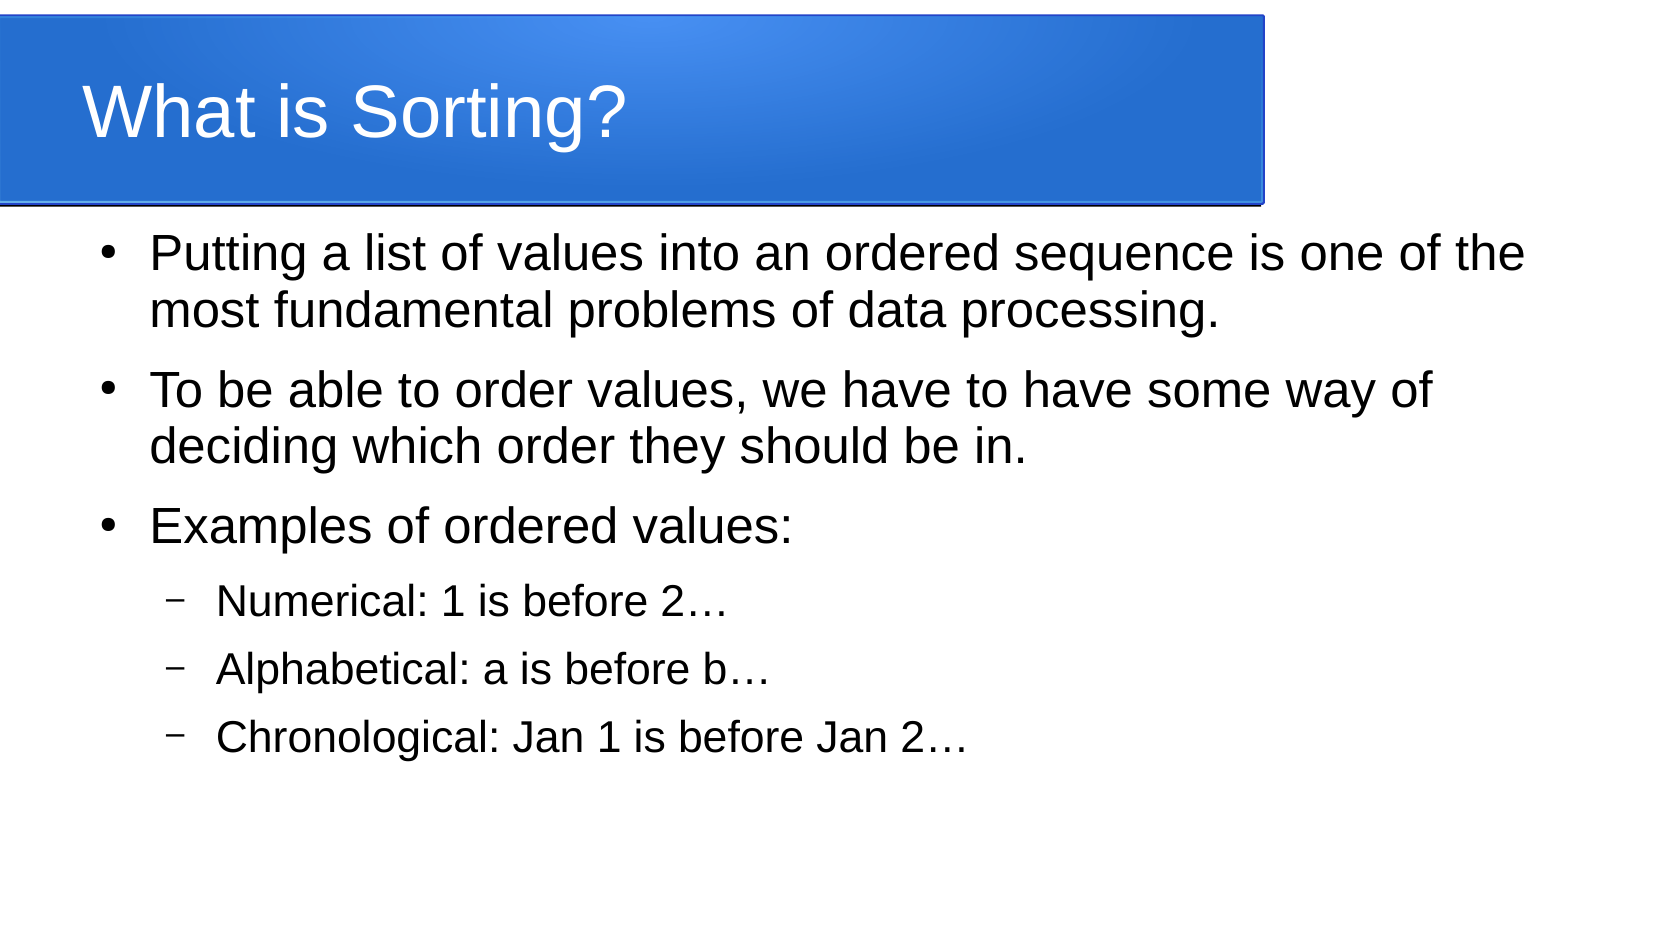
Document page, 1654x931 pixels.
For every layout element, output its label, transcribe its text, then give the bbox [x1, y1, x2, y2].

list Putting a list of values into an ordered sequence is one of the most fundamental problems of data processing. To be able to order values, we have to have some way of deciding which order they should be in. Examples of ordered values: Numerical: 1 is before 2… Alphabetical: a is before b… Chronological: Jan 1 is before Jan 2… [82, 224, 1571, 764]
title What is Sorting? [82, 35, 1235, 189]
